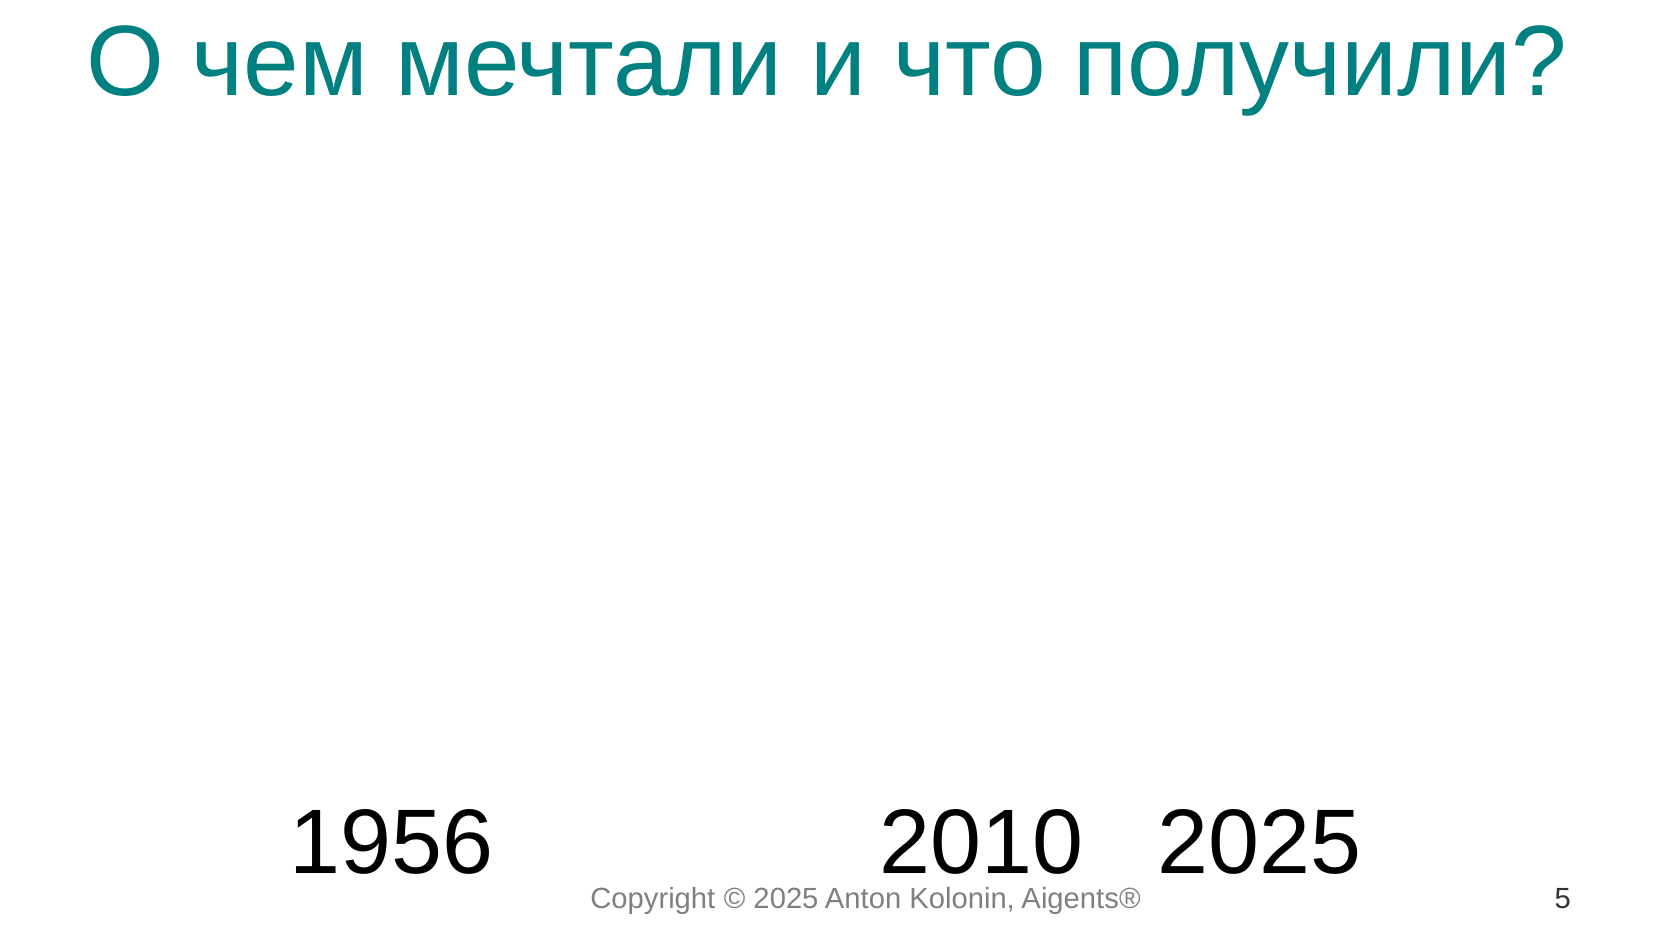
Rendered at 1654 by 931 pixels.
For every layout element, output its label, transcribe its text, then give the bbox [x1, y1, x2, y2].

text_box О чем мечтали и что получили? [0, 0, 1654, 125]
text_box 1956 [274, 782, 557, 901]
text_box 2025 [1147, 782, 1425, 901]
text_box 2010 [865, 782, 1147, 901]
